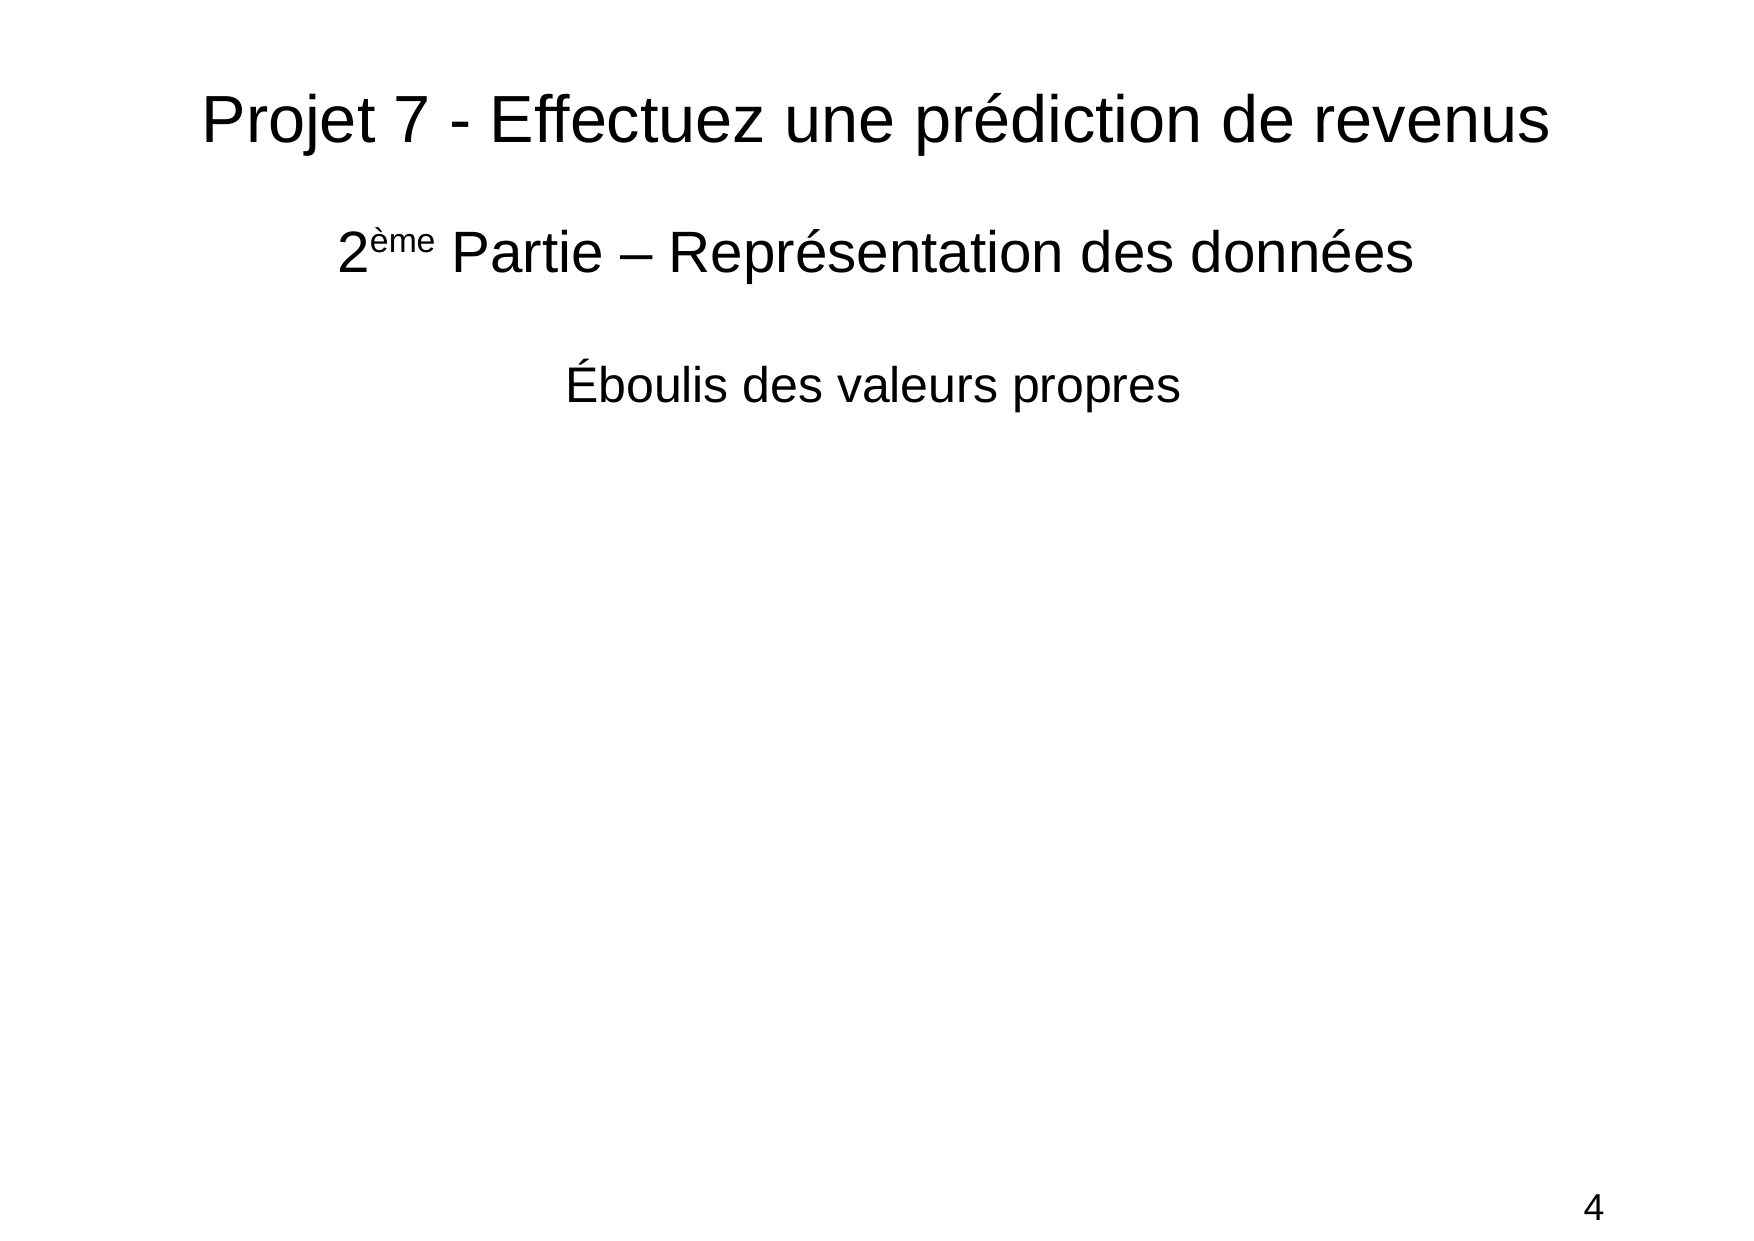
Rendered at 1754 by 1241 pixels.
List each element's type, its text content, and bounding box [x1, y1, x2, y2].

title Projet 7 - Effectuez une prédiction de revenus [140, 48, 1614, 188]
text_box <numéro> [1568, 1178, 1754, 1241]
text_box Éboulis des valeurs propres [105, 321, 1642, 449]
subtitle 2ème Partie – Représentation des données [140, 188, 1614, 316]
